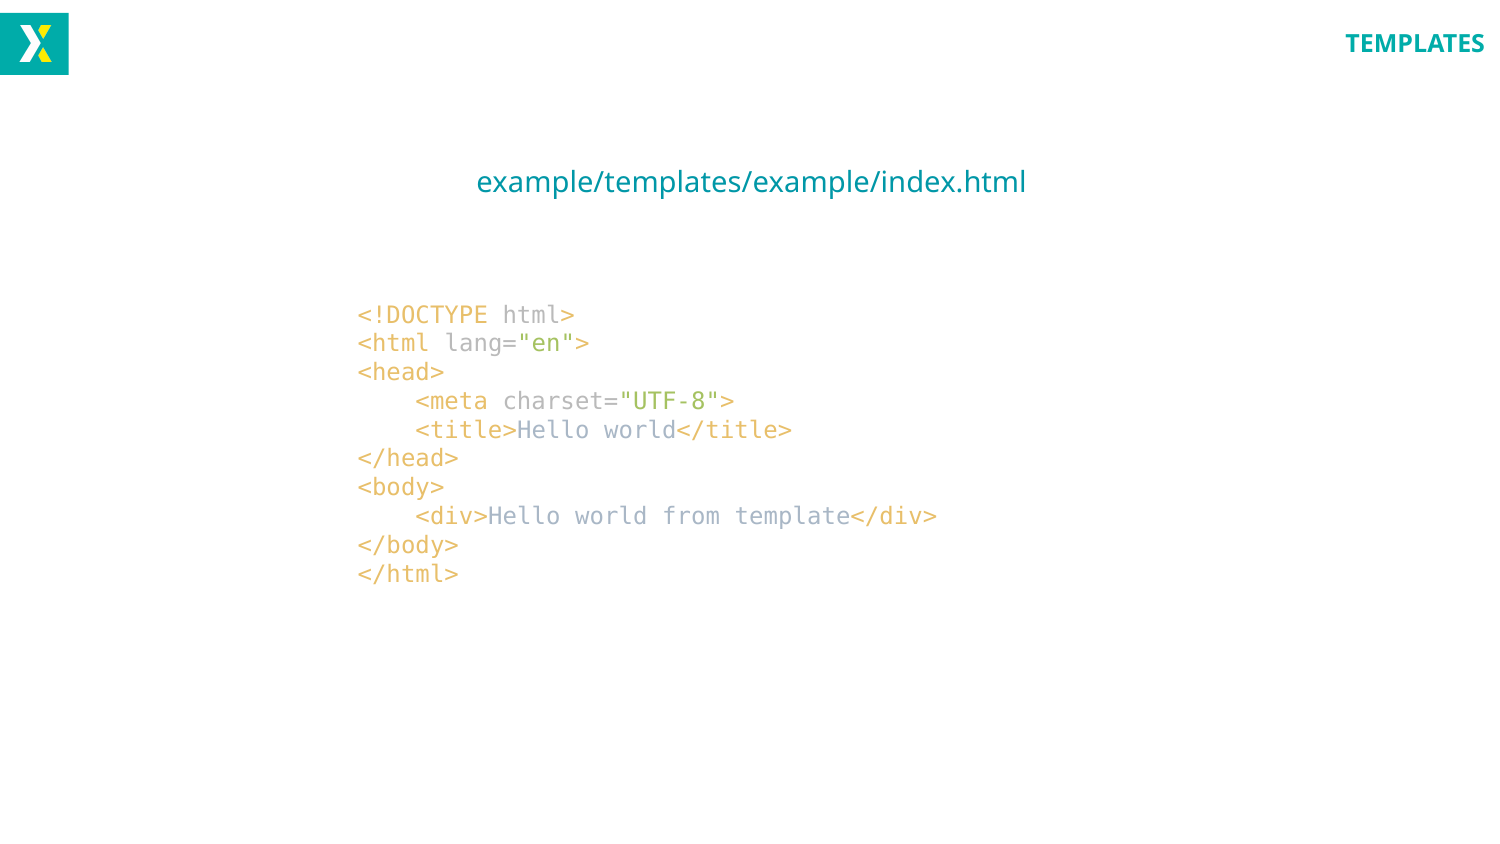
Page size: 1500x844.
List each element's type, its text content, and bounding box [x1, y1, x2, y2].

text_box <!DOCTYPE html> <html lang="en"> <head> <meta charset="UTF-8"> <title>Hello world</title> </head> <body> <div>Hello world from template</div> </body> </html> [342, 284, 1264, 567]
picture [17, 25, 54, 62]
text_box example/templates/example/index.html [461, 153, 1276, 237]
